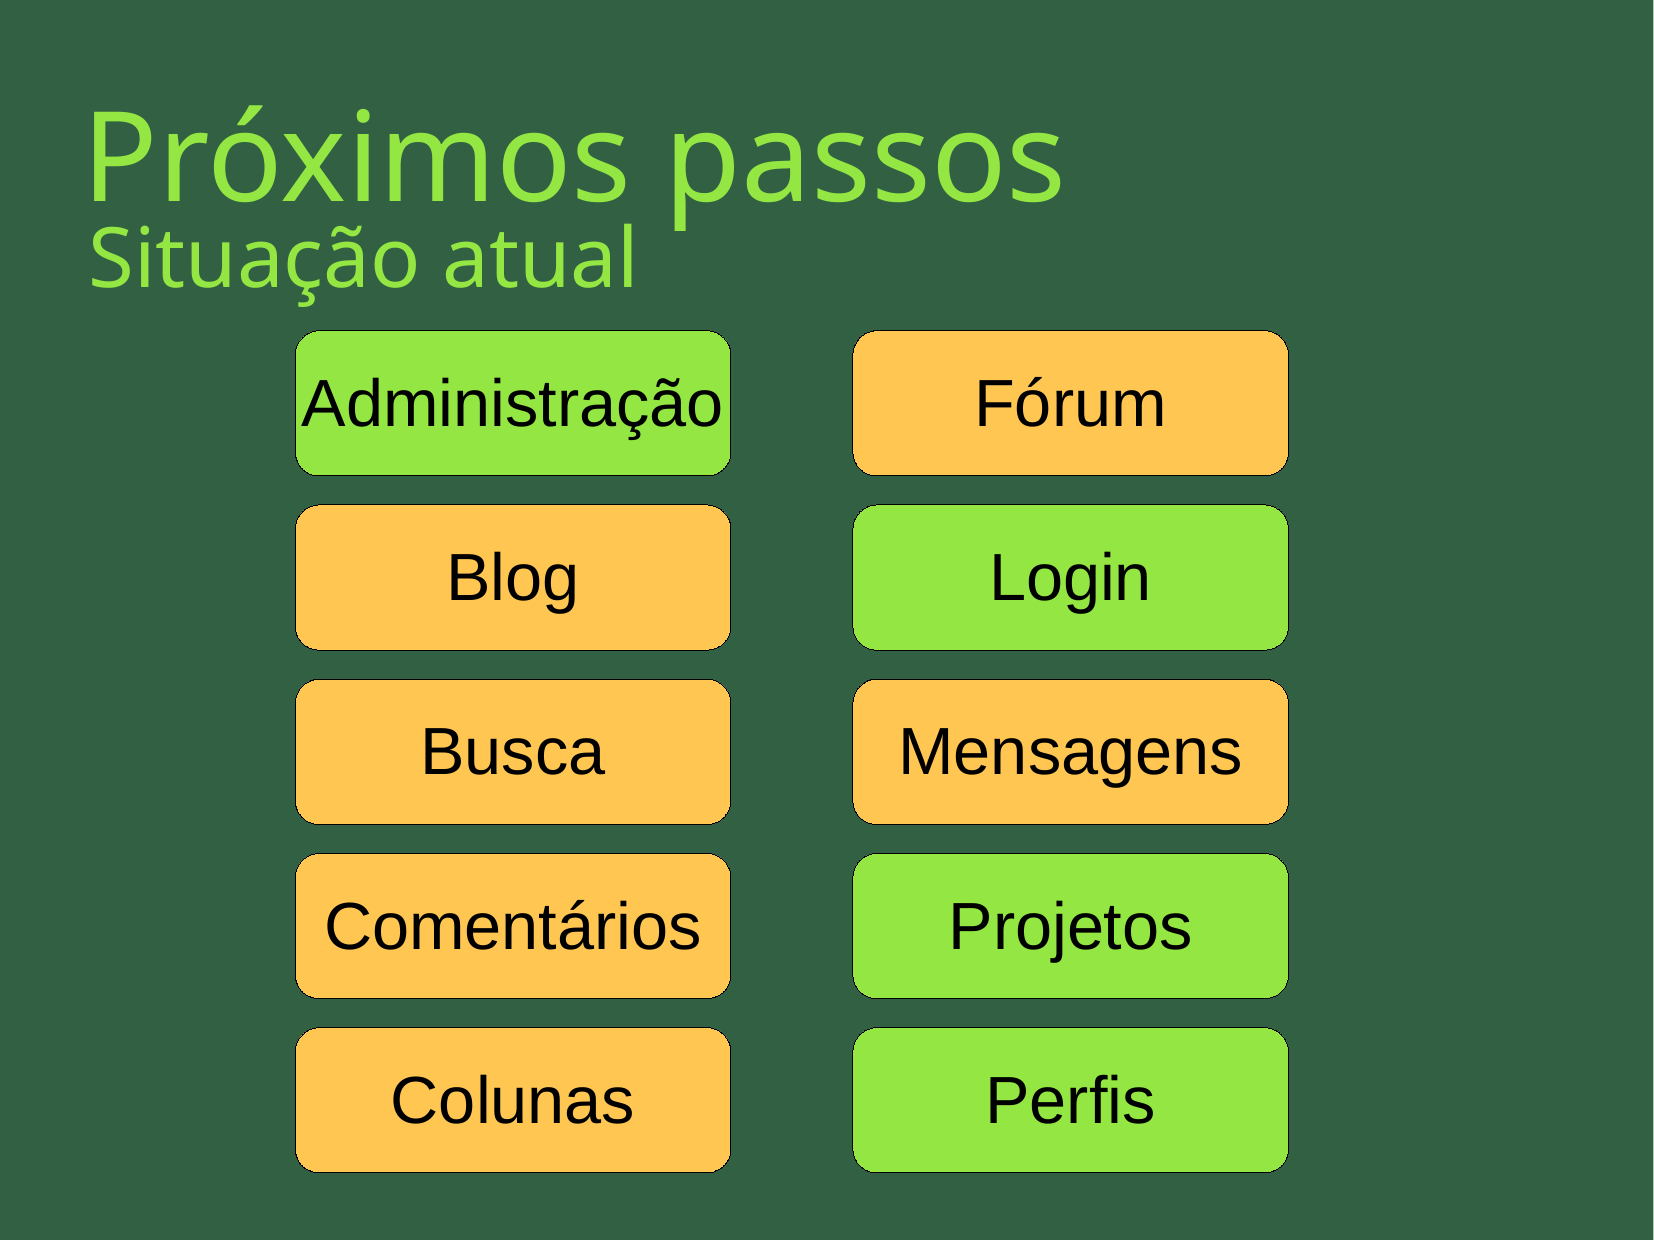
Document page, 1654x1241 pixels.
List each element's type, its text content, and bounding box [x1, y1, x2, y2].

text_box Fórum [852, 334, 1289, 476]
text_box Busca [295, 679, 731, 825]
text_box Colunas [295, 1027, 731, 1173]
text_box Blog [295, 504, 731, 651]
title Situação atual [88, 177, 1577, 334]
text_box Comentários [295, 853, 731, 999]
title Próximos passos [82, 49, 1571, 257]
text_box Login [852, 504, 1289, 651]
text_box Mensagens [852, 679, 1289, 825]
text_box Perfis [852, 1027, 1289, 1173]
text_box Administração [295, 334, 731, 476]
text_box Projetos [852, 853, 1289, 999]
